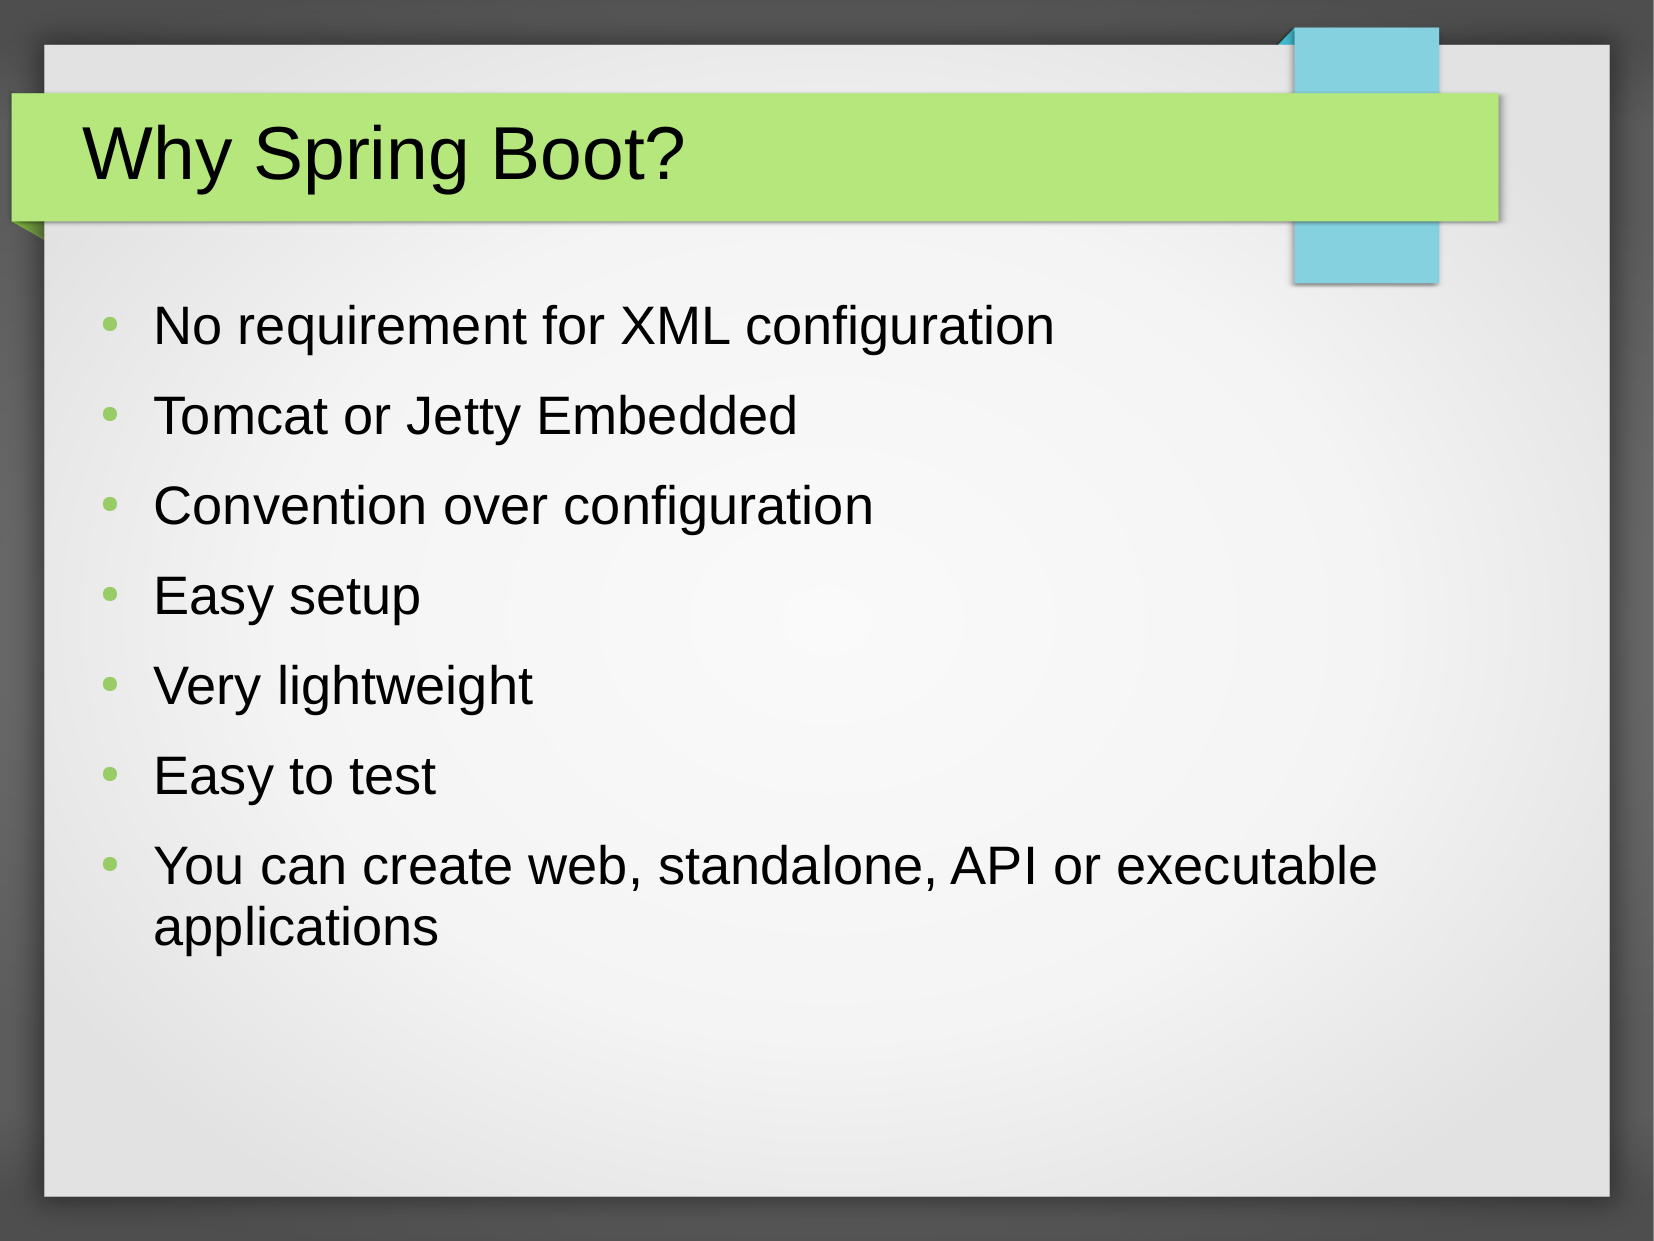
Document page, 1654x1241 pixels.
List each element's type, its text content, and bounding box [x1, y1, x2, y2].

picture [0, 0, 1654, 1241]
list No requirement for XML configuration Tomcat or Jetty Embedded Convention over configuration Easy setup Very lightweight Easy to test You can create web, standalone, API or executable applications [82, 295, 1571, 1015]
title Why Spring Boot? [82, 94, 1264, 213]
